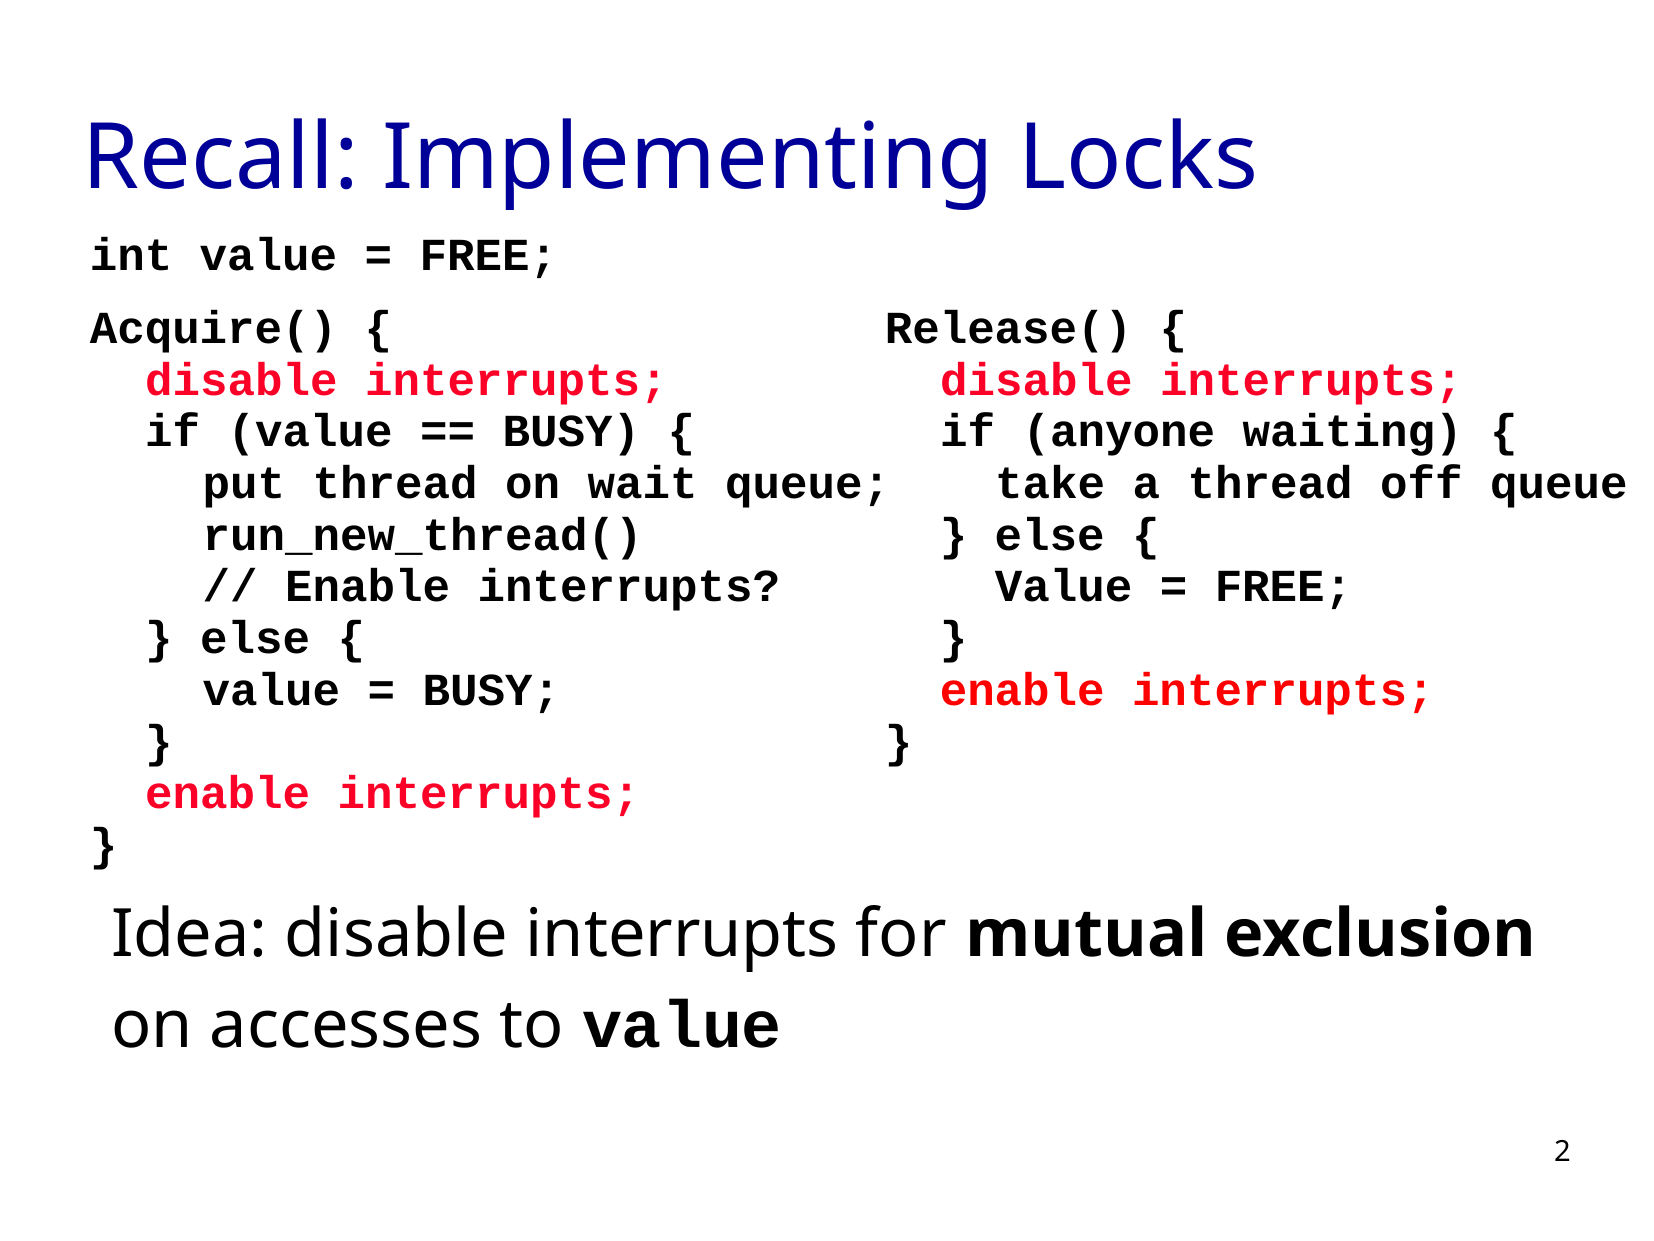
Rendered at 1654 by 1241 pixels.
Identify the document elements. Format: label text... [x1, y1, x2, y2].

text_box Release() { disable interrupts; if (anyone waiting) { take a thread off queue } else { Value = FREE; } enable interrupts; } [870, 297, 1654, 886]
text_box Acquire() { disable interrupts; if (value == BUSY) { put thread on wait queue; run_new_thread() // Enable interrupts? } else { value = BUSY; } enable interrupts; } [75, 333, 870, 886]
title Recall: Implementing Locks [82, 49, 1571, 257]
list Idea: disable interrupts for mutual exclusion on accesses to value [75, 886, 1586, 1081]
text_box int value = FREE; [75, 225, 901, 333]
